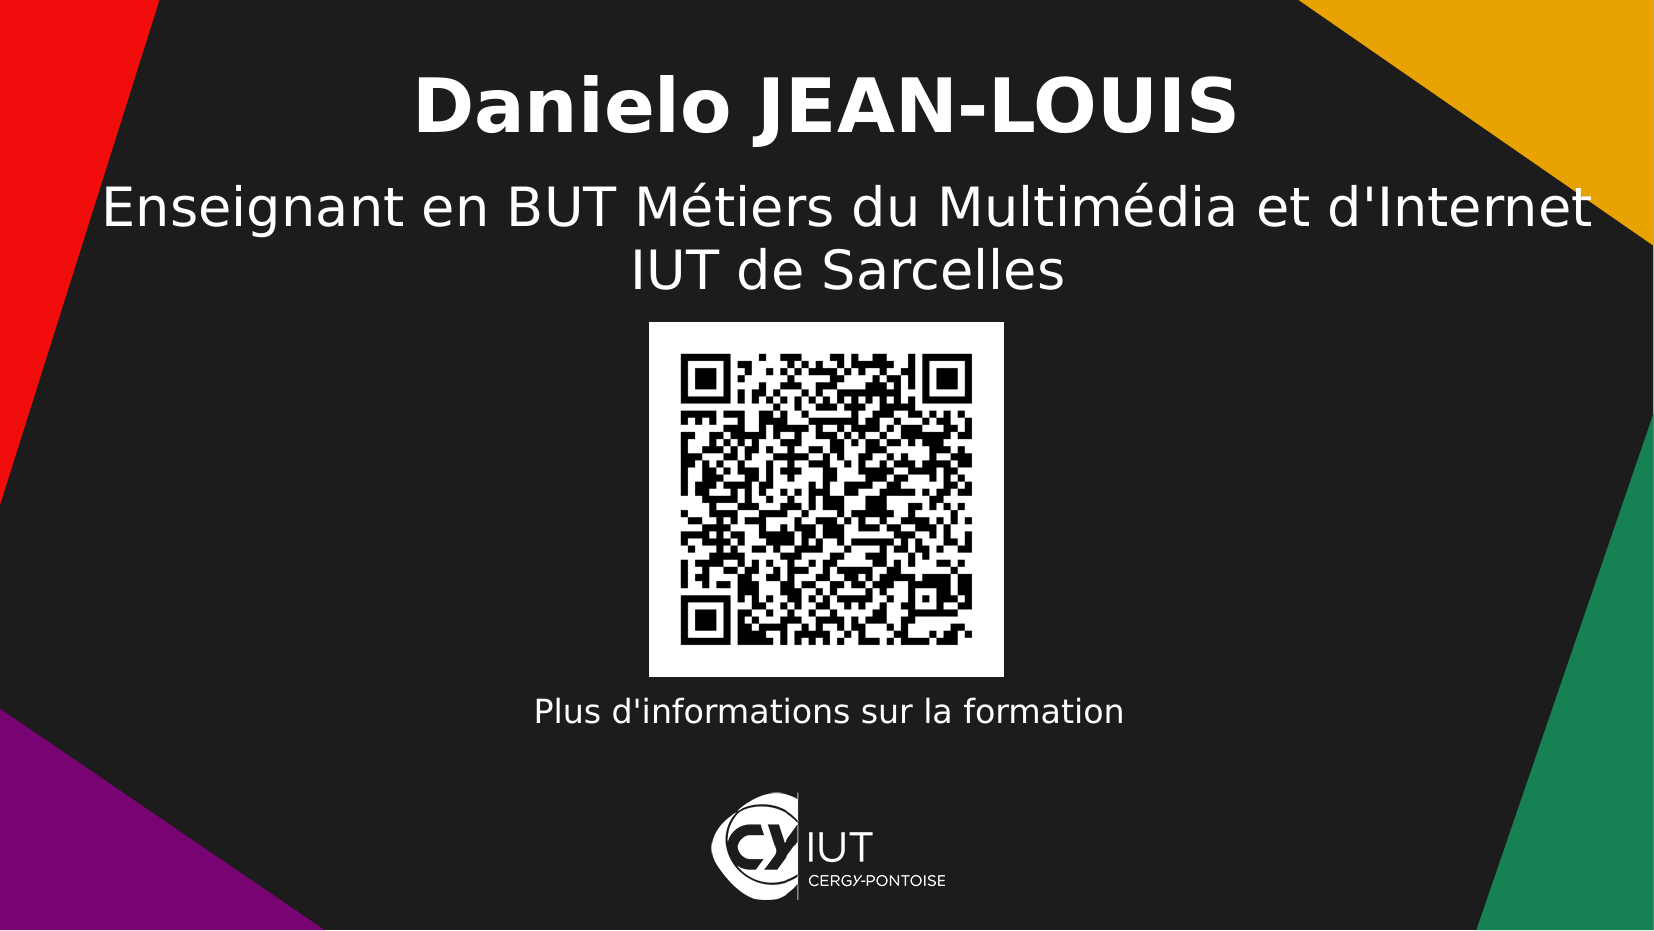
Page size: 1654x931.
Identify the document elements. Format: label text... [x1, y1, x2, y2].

list Plus d'informations sur la formation [354, 685, 1306, 745]
picture [649, 322, 1004, 677]
picture [708, 791, 945, 901]
title Danielo JEAN-LOUIS [118, 59, 1536, 83]
title Enseignant en BUT Métiers du Multimédia et d'Internet IUT de Sarcelles [66, 83, 1630, 395]
